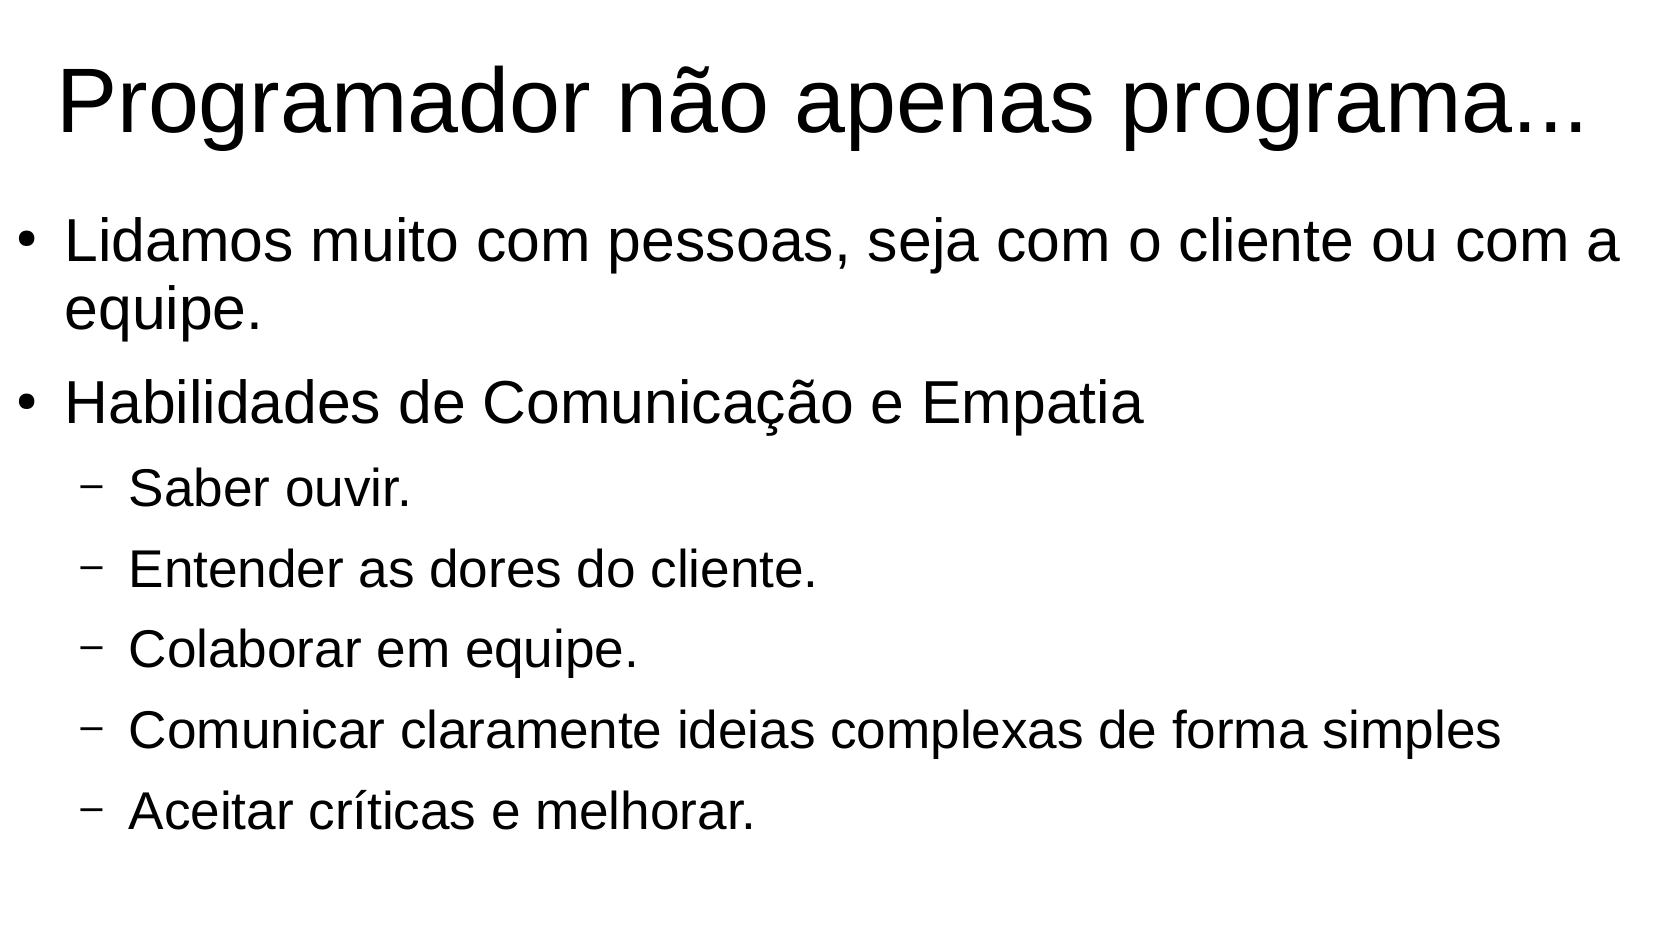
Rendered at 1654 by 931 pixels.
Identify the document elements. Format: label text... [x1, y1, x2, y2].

list Lidamos muito com pessoas, seja com o cliente ou com a equipe. Habilidades de Comunicação e Empatia Saber ouvir. Entender as dores do cliente. Colaborar em equipe. Comunicar claramente ideias complexas de forma simples Aceitar críticas e melhorar. [0, 206, 1654, 848]
title Programador não apenas programa... [0, 23, 1654, 179]
